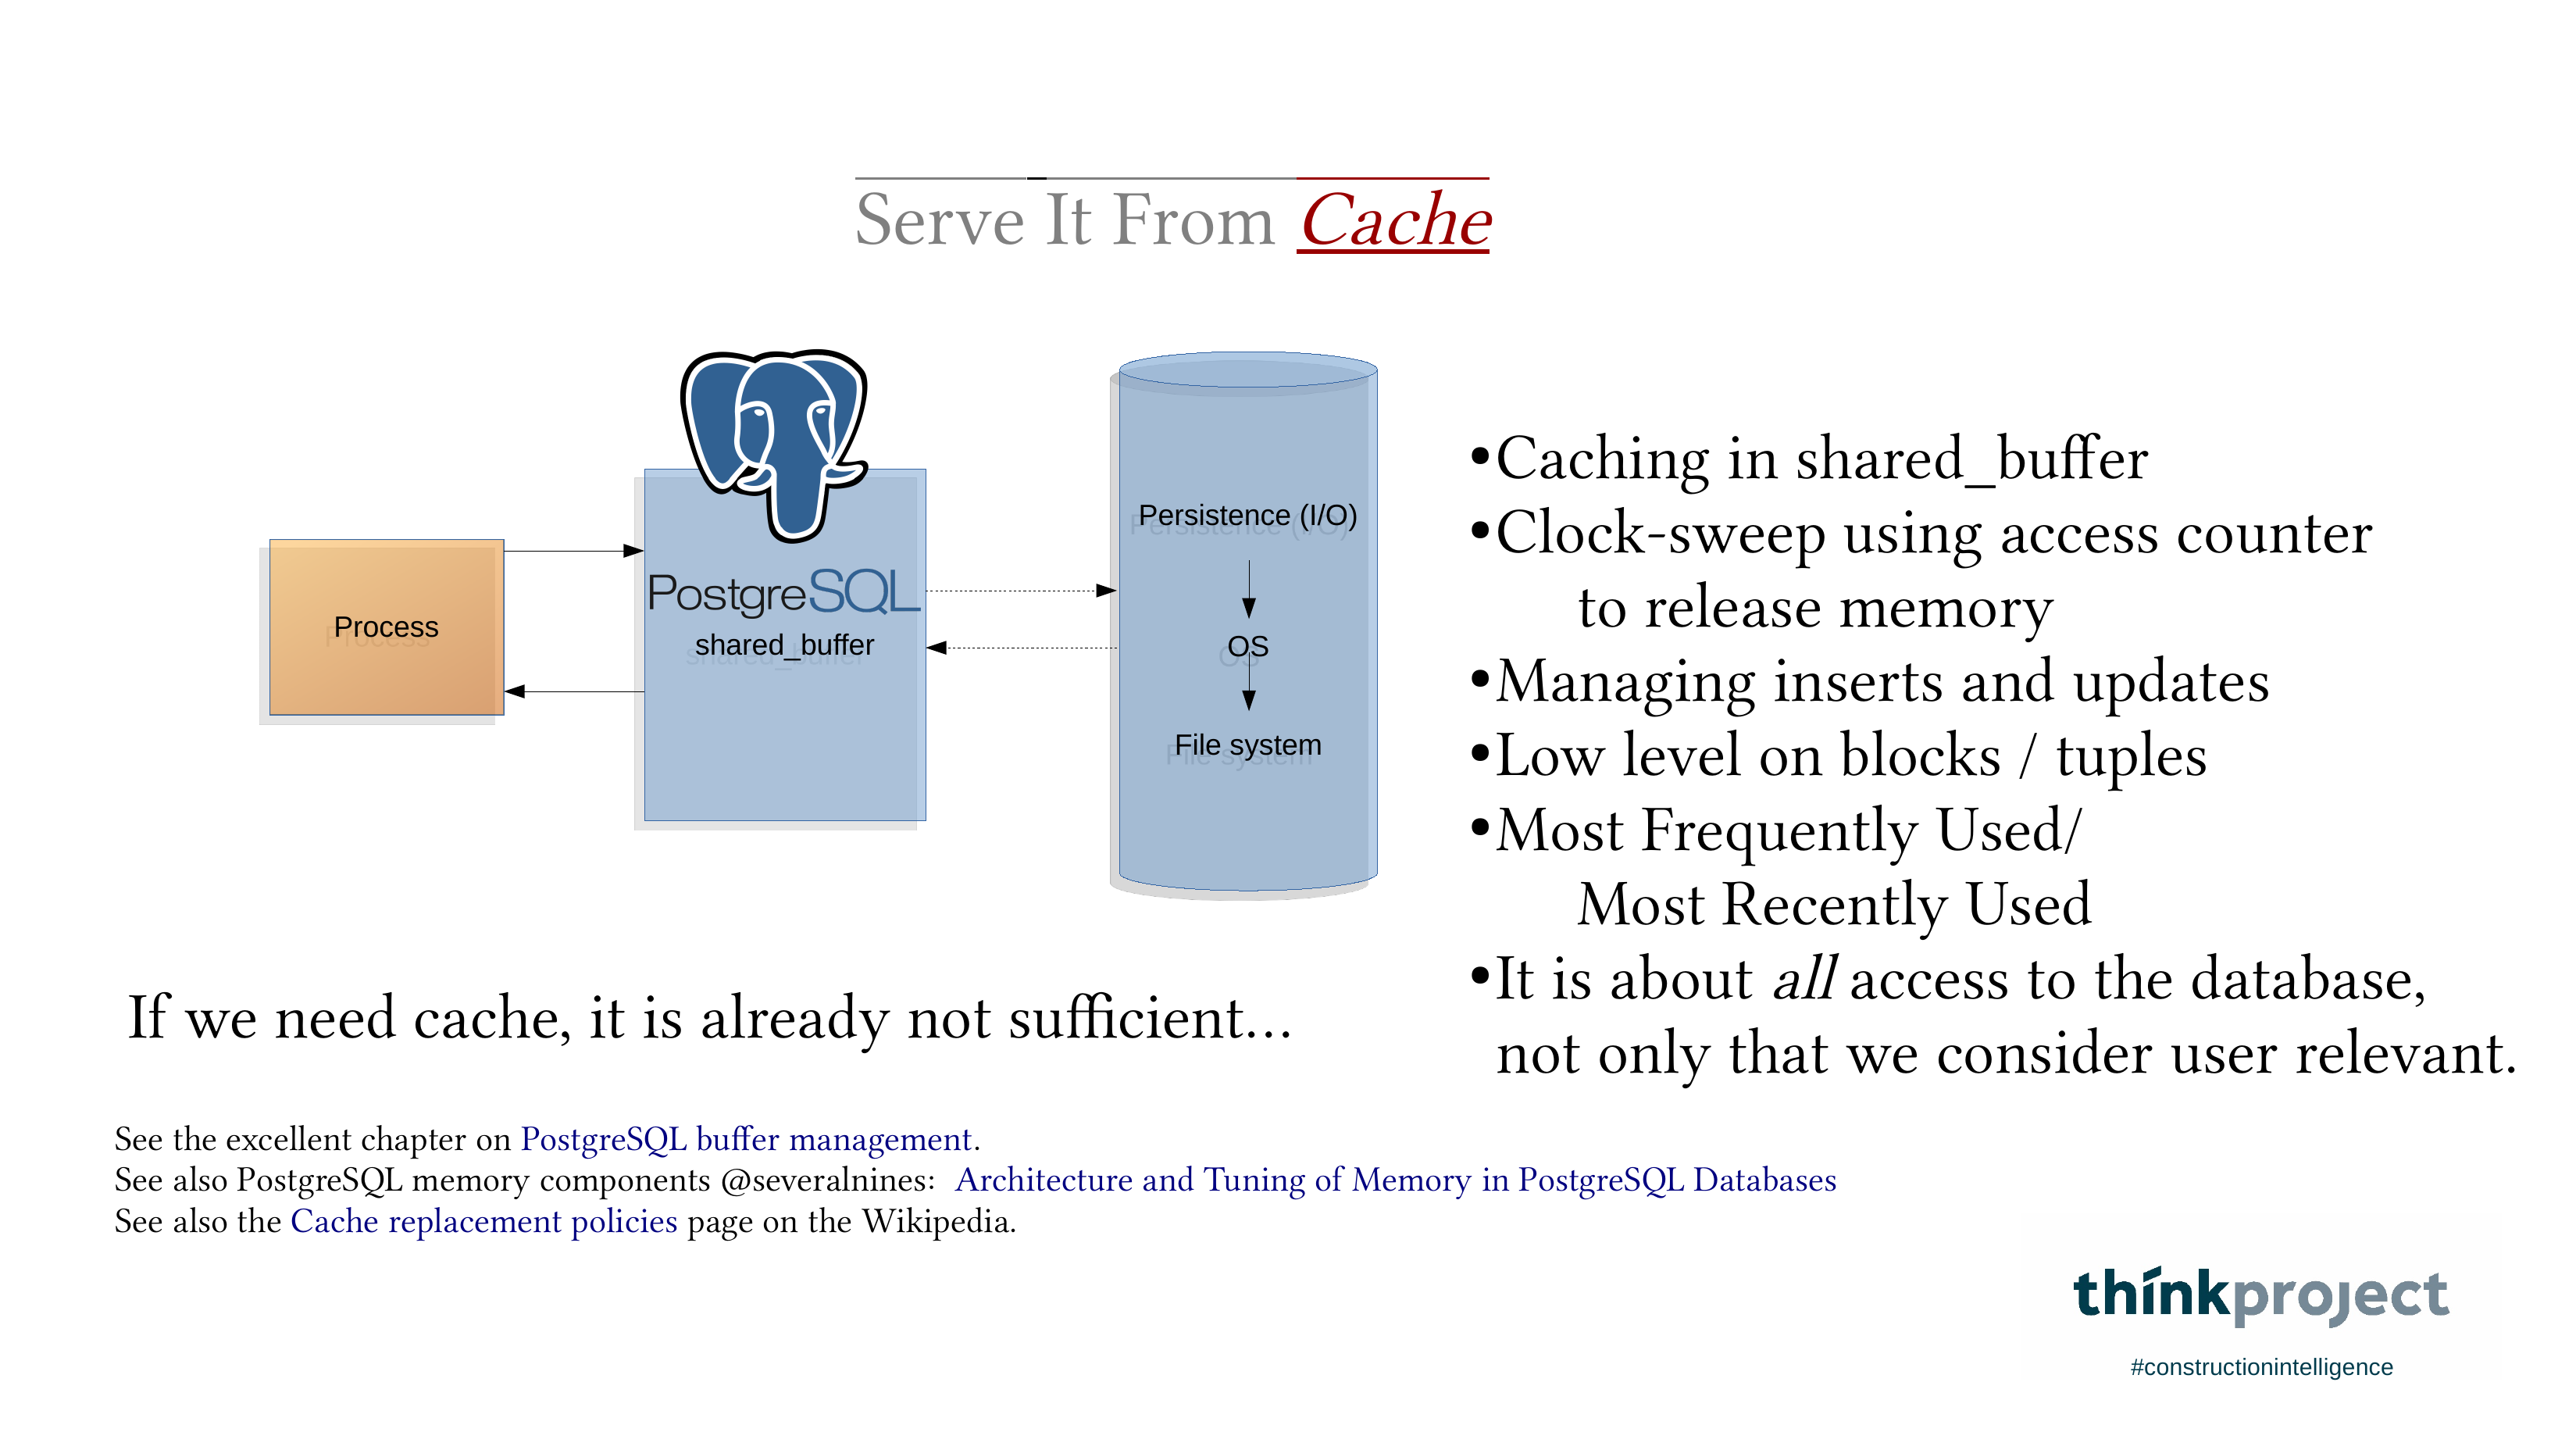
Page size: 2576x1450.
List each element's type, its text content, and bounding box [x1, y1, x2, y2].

text_box See the excellent chapter on PostgreSQL buffer management. See also PostgreSQL memory components @severalnines: Architecture and Tuning of Memory in PostgreSQL Databases See also the Cache replacement policies page on the Wikipedia. [103, 1112, 1850, 1247]
text_box shared_buffer [644, 655, 926, 821]
picture [2332, 1364, 2338, 1373]
text_box Serve It From Cache [824, 168, 1602, 329]
text_box Caching in shared_buffer Clock-sweep using access counter to release memory Managing inserts and updates Low level on blocks / tuples Most Frequently Used/ Most Recently Used It is about all access to the database, not only that we consider user relevant. [1457, 415, 2562, 1170]
picture [2021, 1212, 2502, 1380]
picture [623, 302, 940, 655]
text_box If we need cache, it is already not sufficient... [117, 973, 1307, 1060]
text_box Process [269, 539, 505, 716]
text_box Persistence (I/O) OS File system [1119, 370, 1378, 891]
